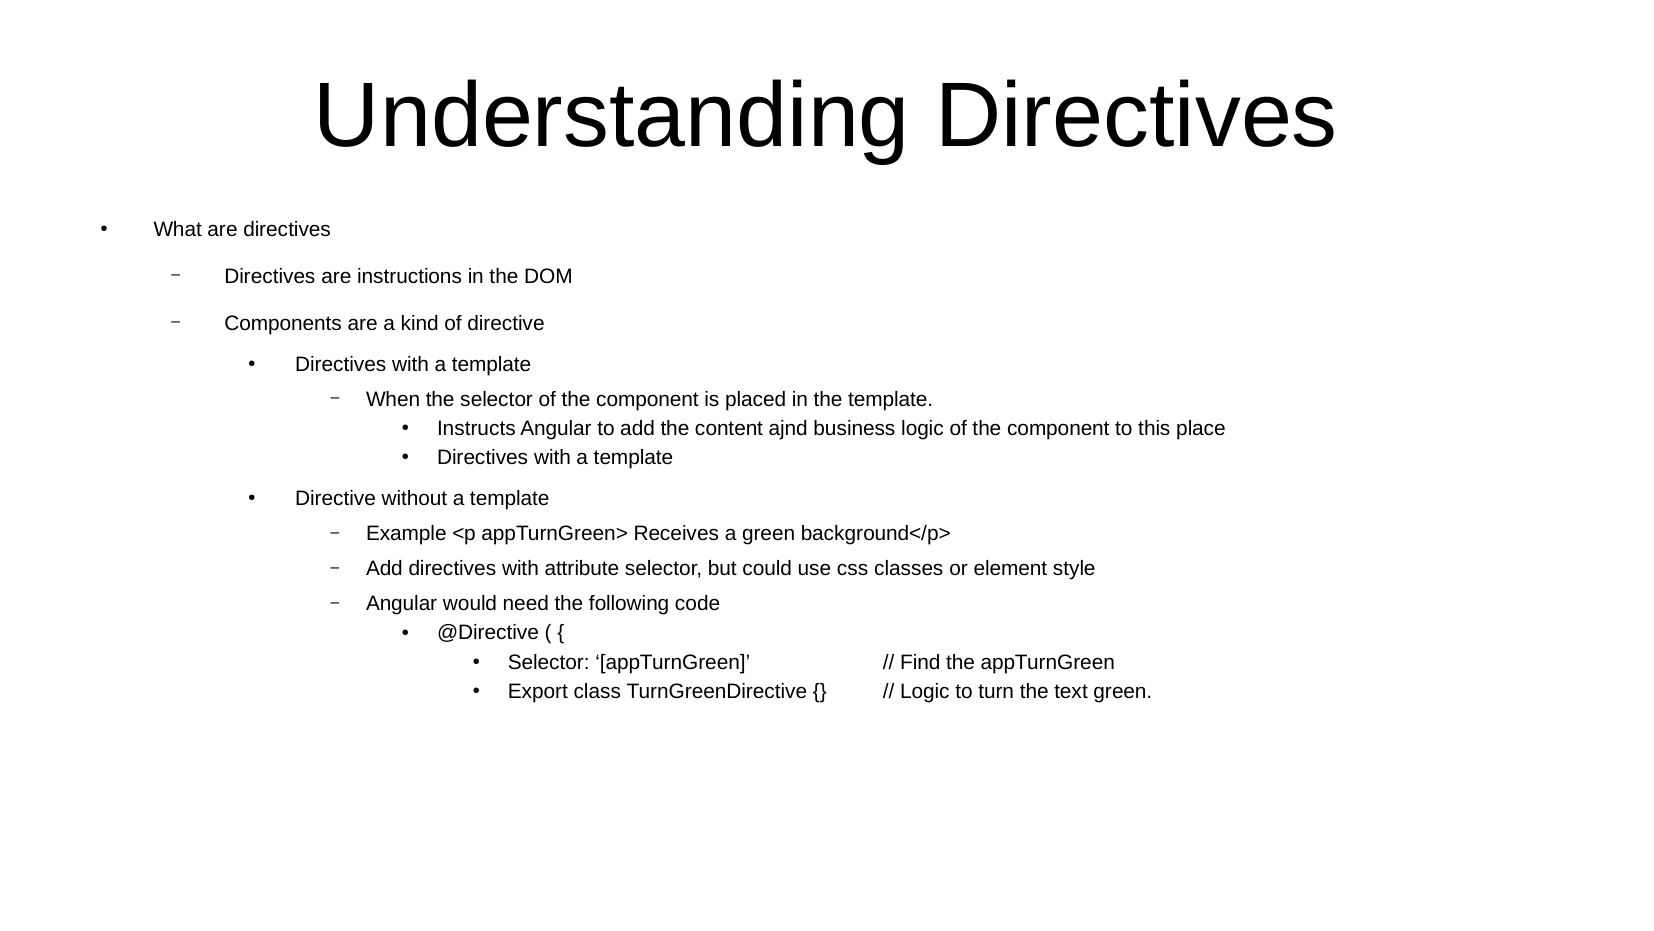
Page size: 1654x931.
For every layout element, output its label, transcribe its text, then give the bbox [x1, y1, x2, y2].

list What are directives Directives are instructions in the DOM Components are a kind of directive Directives with a template When the selector of the component is placed in the template. Instructs Angular to add the content ajnd business logic of the component to this place Directives with a template Directive without a template Example <p appTurnGreen> Receives a green background</p> Add directives with attribute selector, but could use css classes or element style Angular would need the following code @Directive ( { Selector: ‘[appTurnGreen]’ // Find the appTurnGreen Export class TurnGreenDirective {} // Logic to turn the text green. [82, 217, 1591, 901]
title Understanding Directives [82, 37, 1571, 193]
